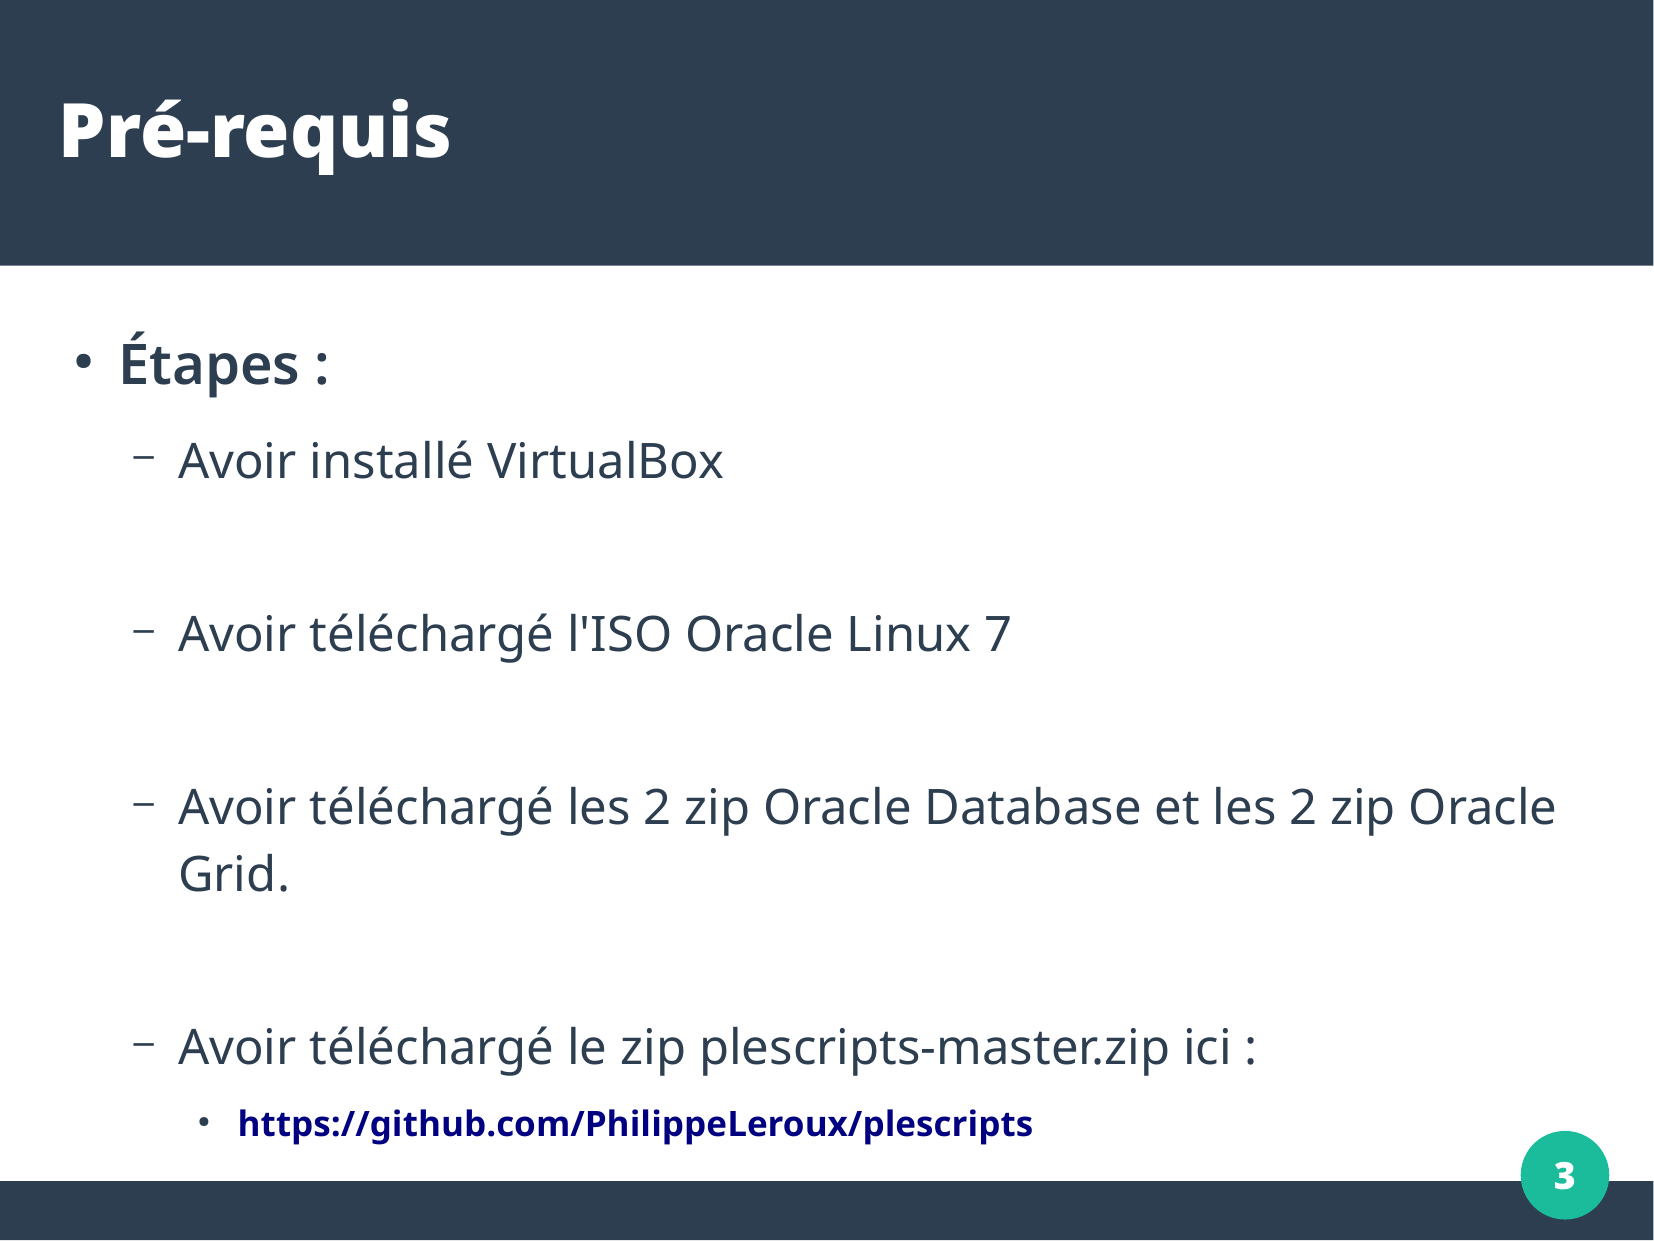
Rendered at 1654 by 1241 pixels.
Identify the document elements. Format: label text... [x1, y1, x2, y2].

title Pré-requis [59, 49, 1595, 207]
list Étapes : Avoir installé VirtualBox Avoir téléchargé l'ISO Oracle Linux 7 Avoir téléchargé les 2 zip Oracle Database et les 2 zip Oracle Grid. Avoir téléchargé le zip plescripts-master.zip ici : https://github.com/PhilippeLeroux/plescripts [59, 324, 1595, 1152]
